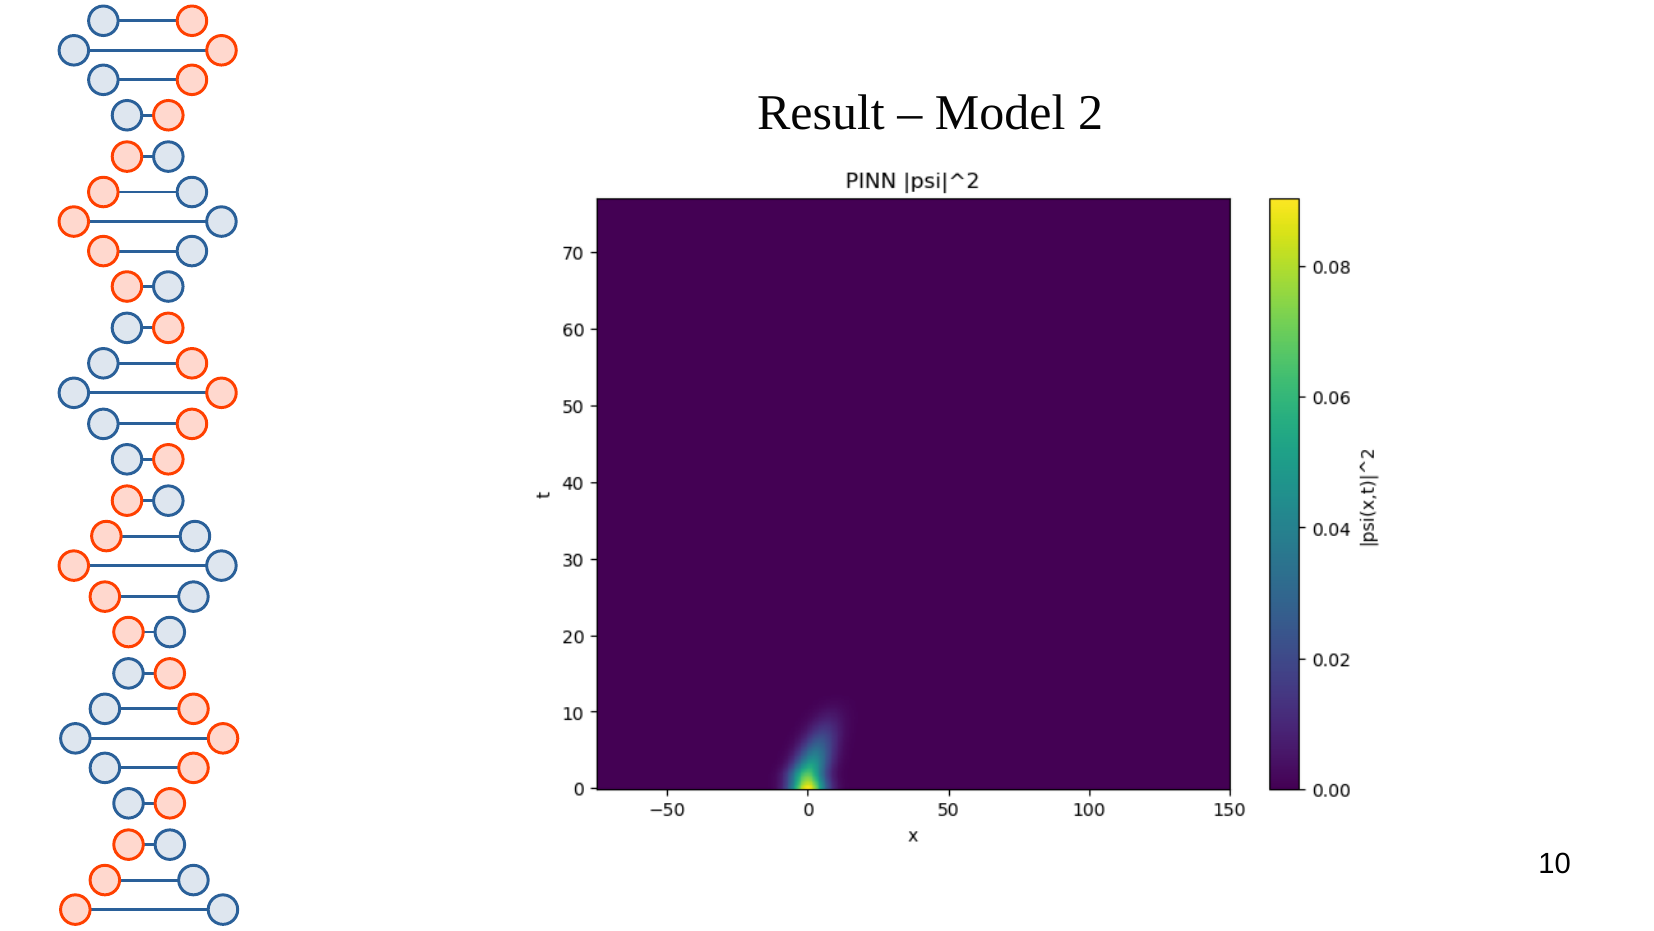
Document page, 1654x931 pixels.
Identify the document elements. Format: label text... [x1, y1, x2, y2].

picture [524, 160, 1388, 857]
title Result – Model 2 [265, 35, 1595, 189]
